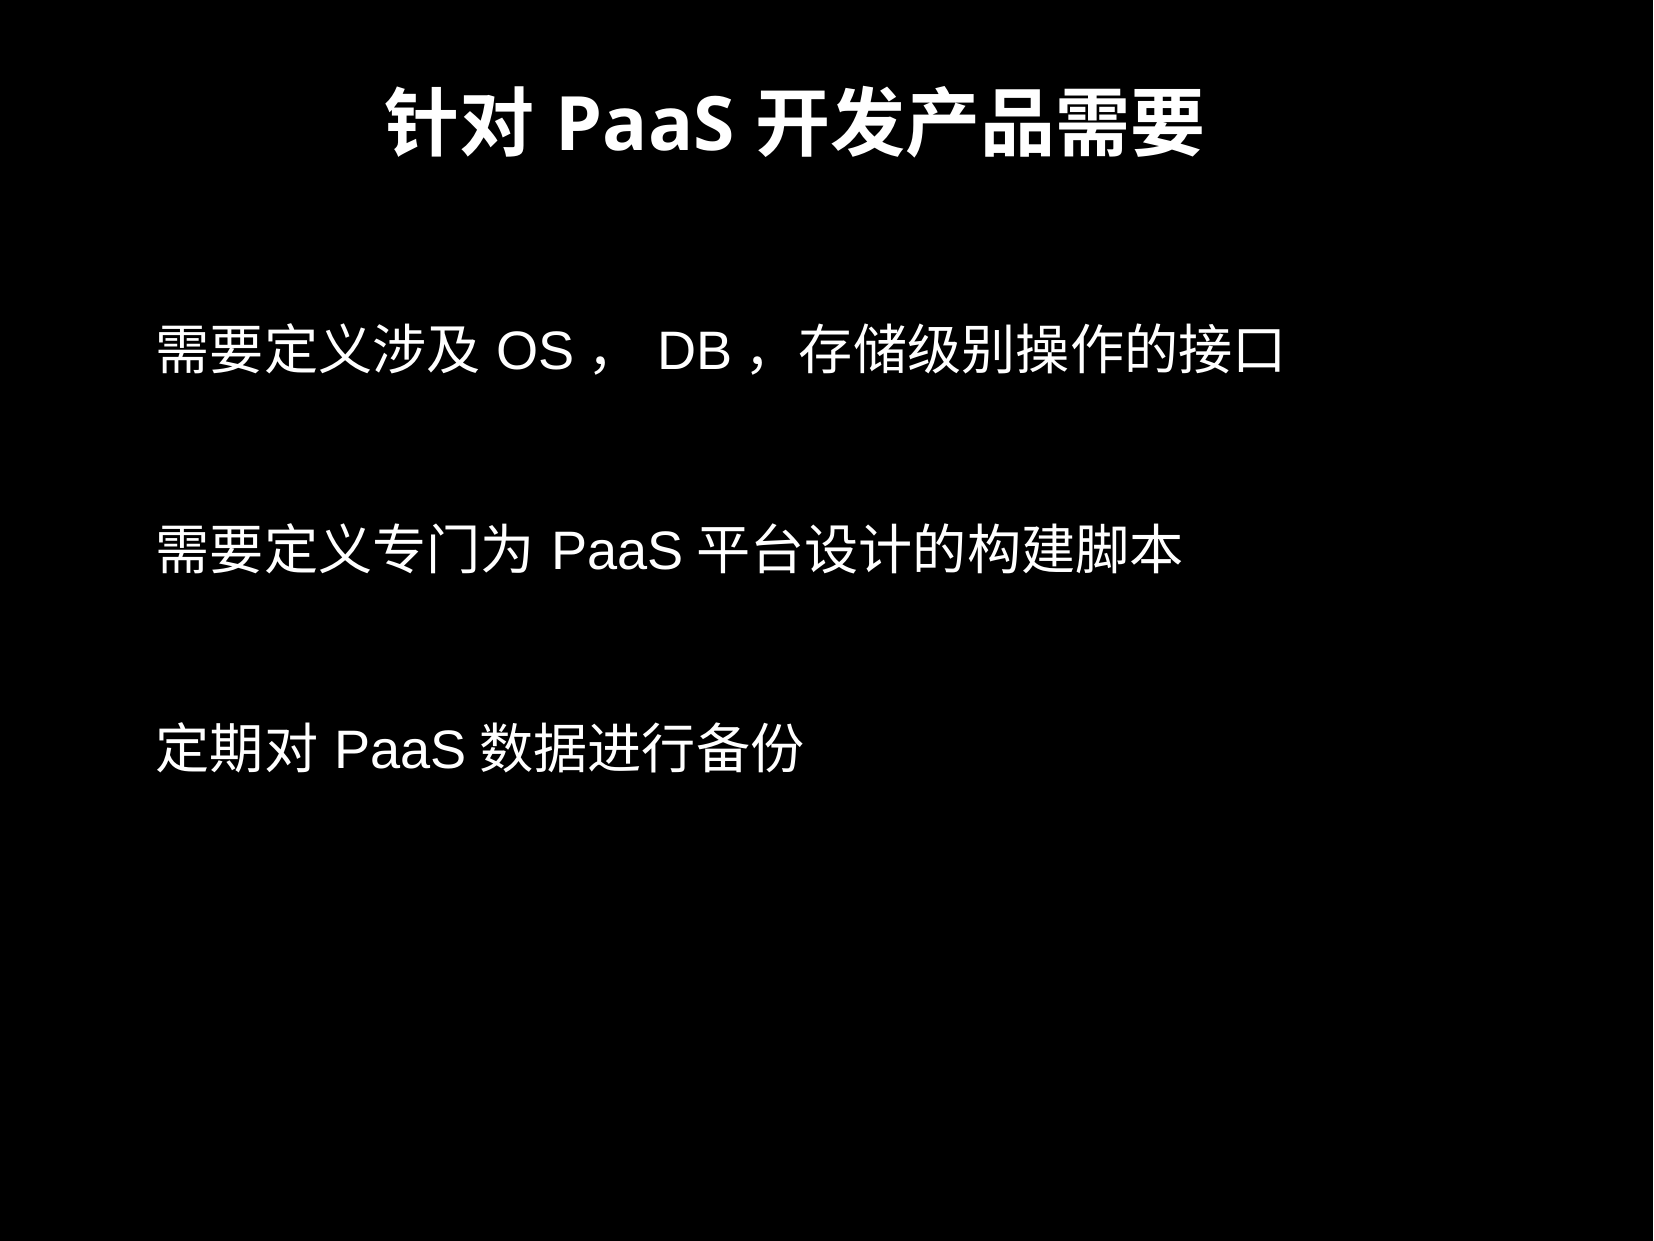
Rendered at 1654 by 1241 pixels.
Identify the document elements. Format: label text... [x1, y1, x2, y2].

text_box 针对PaaS开发产品需要 [324, 56, 1265, 171]
text_box 需要定义涉及OS，DB，存储级别操作的接口 需要定义专门为PaaS平台设计的构建脚本 定期对PaaS数据进行备份 [140, 299, 1371, 1041]
